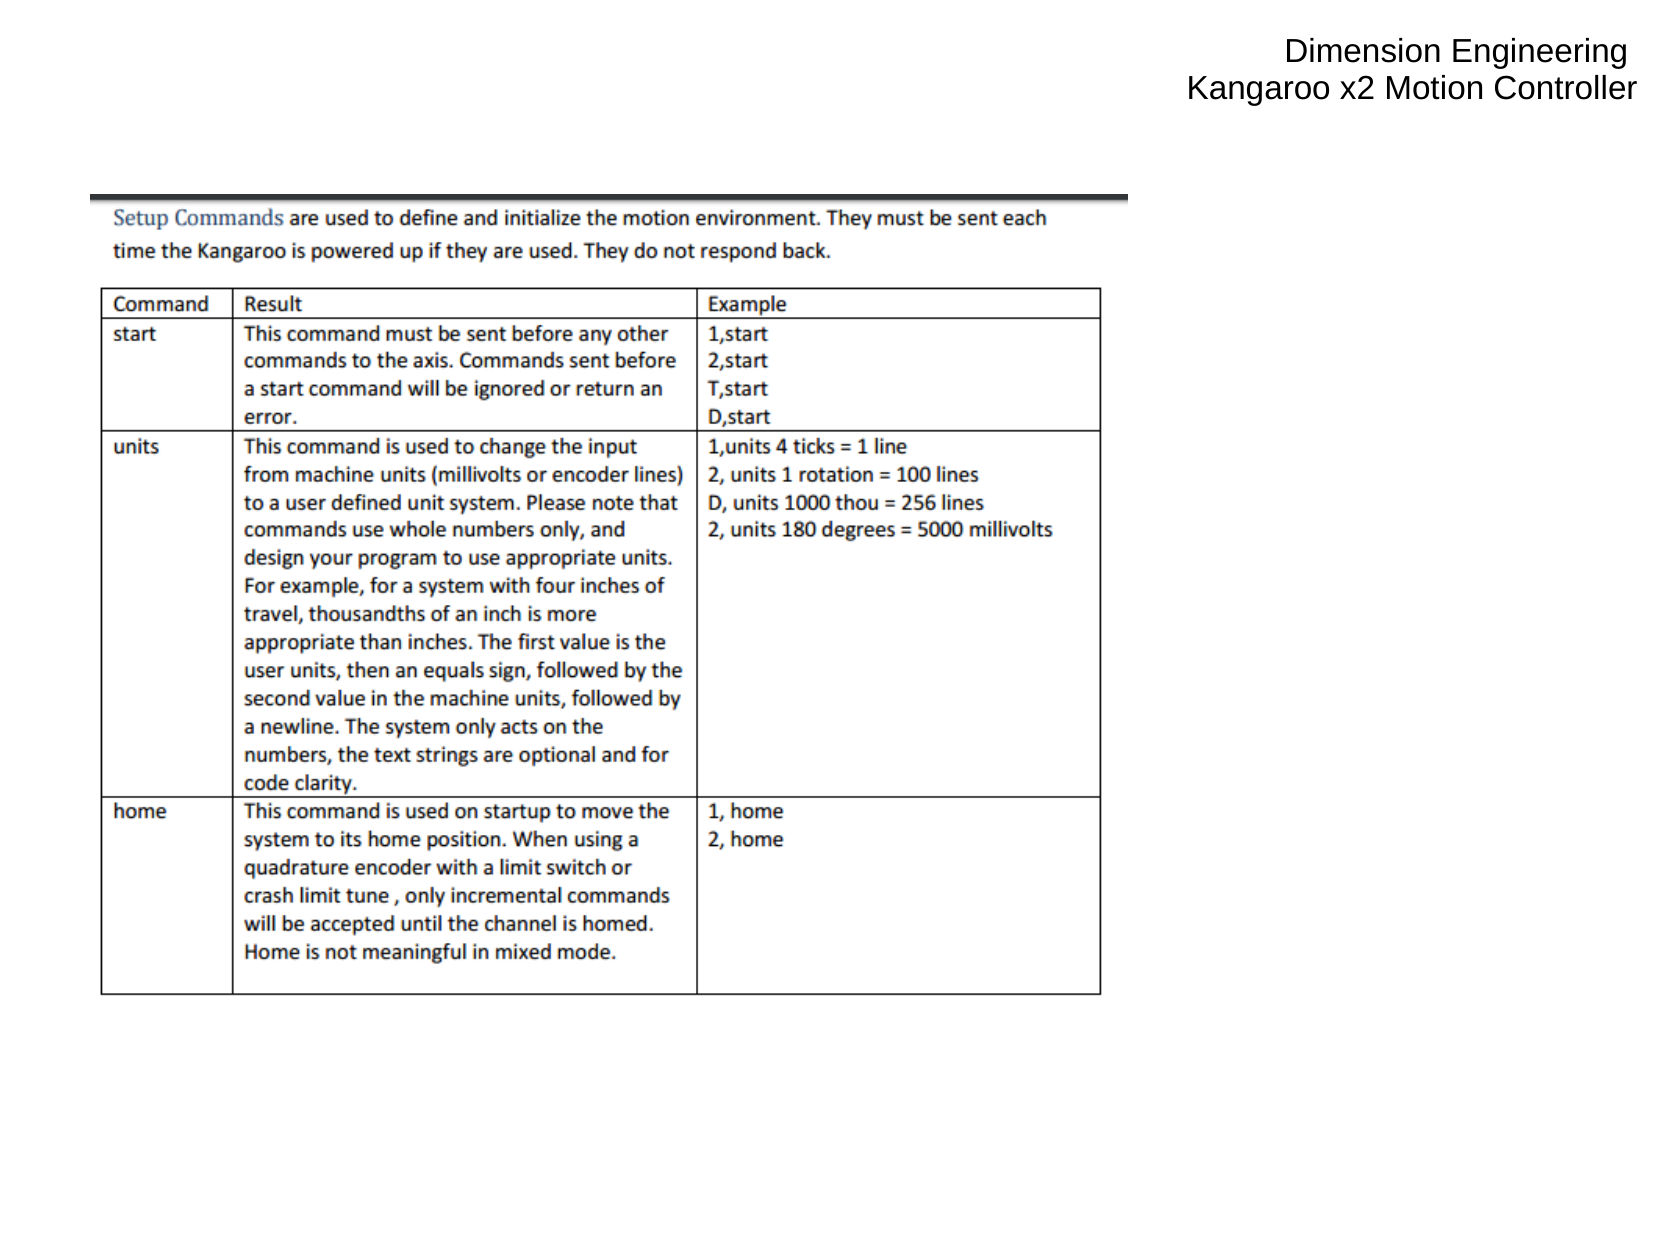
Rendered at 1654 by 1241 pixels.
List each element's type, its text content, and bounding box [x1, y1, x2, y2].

picture [90, 194, 1128, 1014]
title Dimension Engineering Kangaroo x2 Motion Controller [825, 4, 1639, 136]
